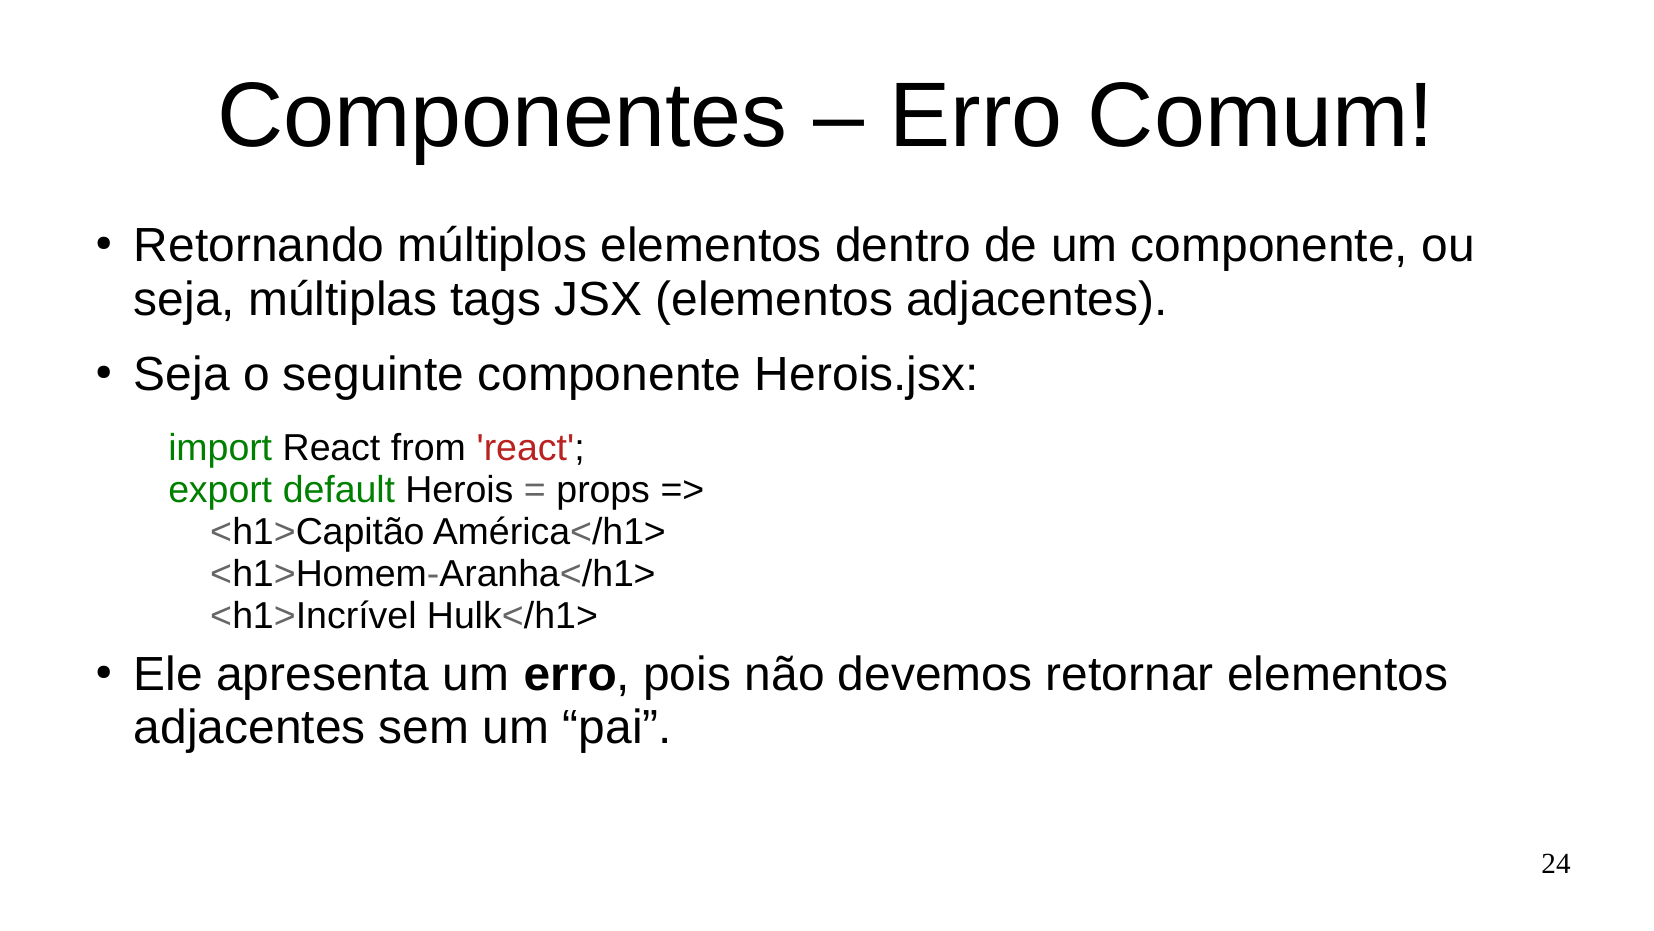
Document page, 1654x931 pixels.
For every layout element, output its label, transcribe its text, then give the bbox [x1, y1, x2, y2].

text_box import React from 'react'; export default Herois = props => <h1>Capitão América</h1> <h1>Homem-Aranha</h1> <h1>Incrível Hulk</h1> [153, 419, 1406, 687]
list Retornando múltiplos elementos dentro de um componente, ou seja, múltiplas tags JSX (elementos adjacentes). Seja o seguinte componente Herois.jsx: Ele apresenta um erro, pois não devemos retornar elementos adjacentes sem um “pai”. [82, 217, 1571, 758]
title Componentes – Erro Comum! [82, 37, 1571, 193]
